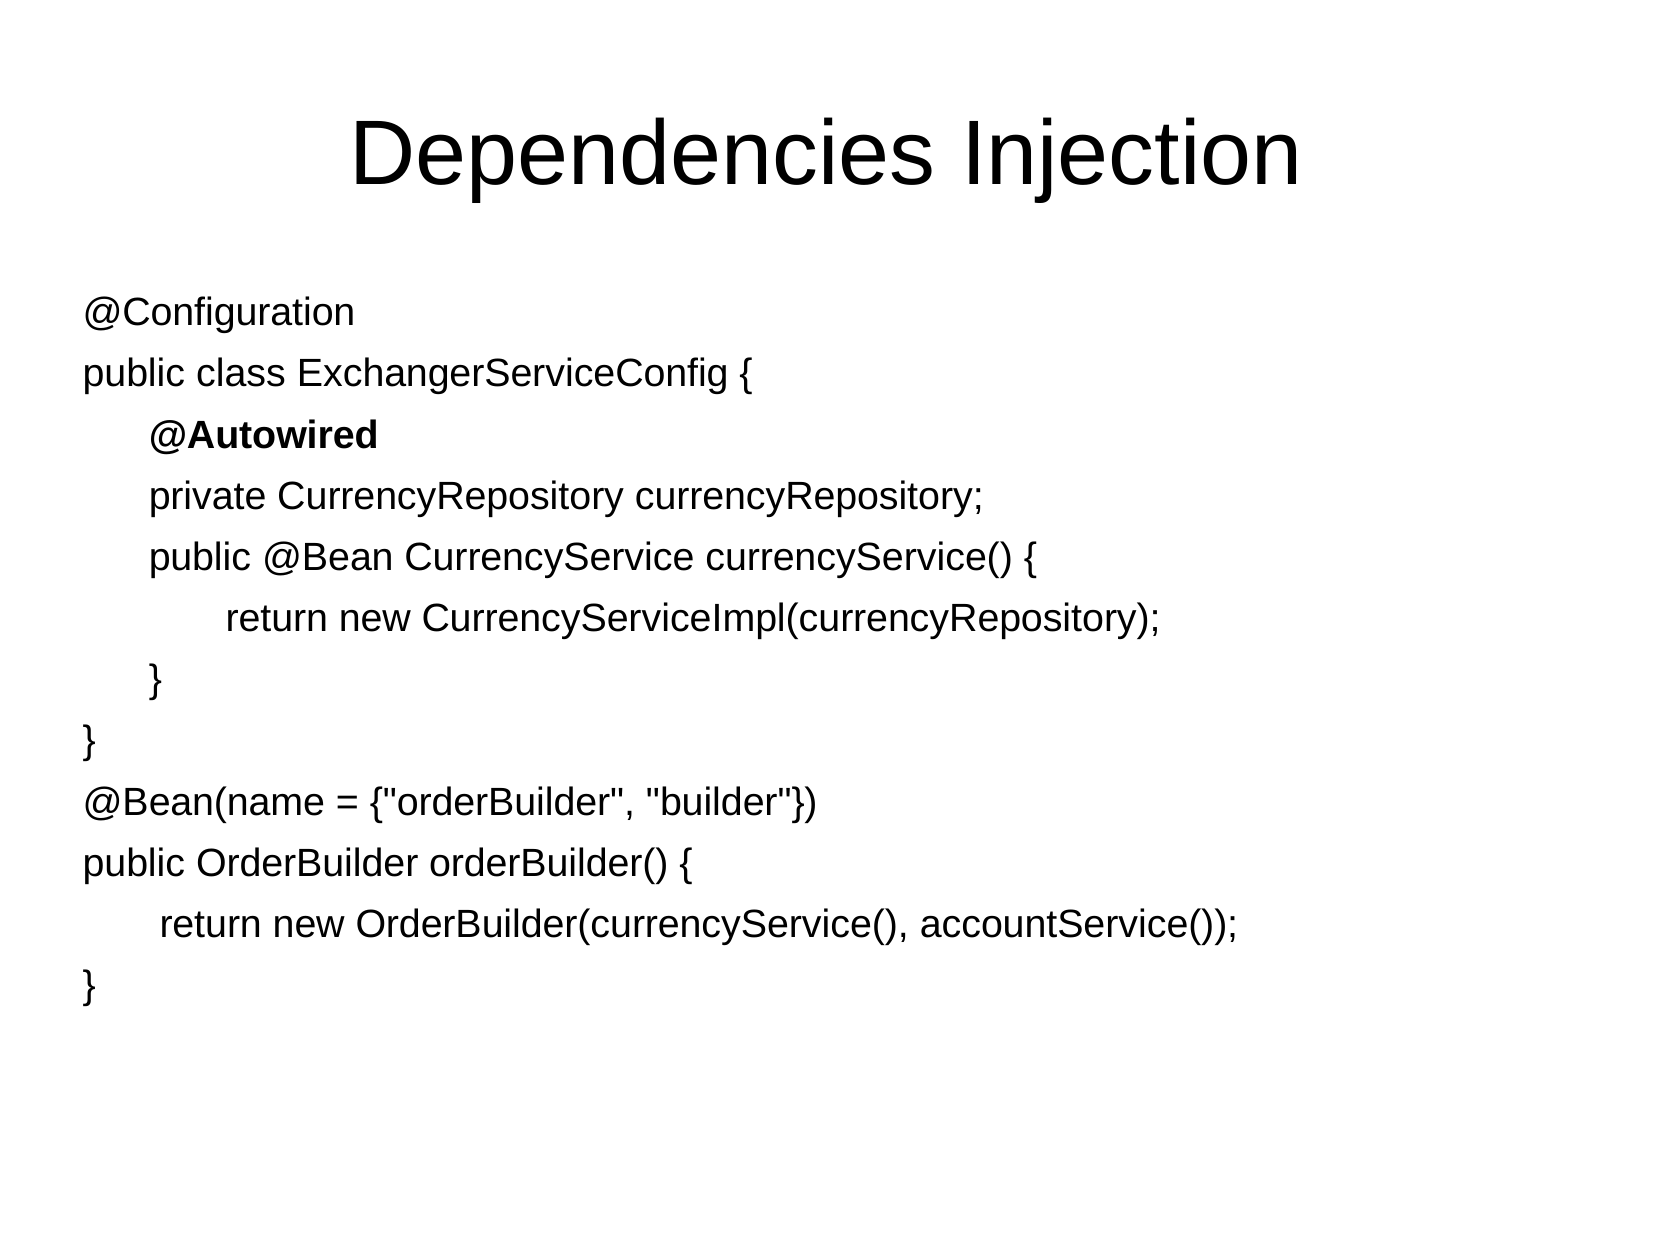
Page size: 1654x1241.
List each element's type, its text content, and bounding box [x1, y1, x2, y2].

list @Configuration public class ExchangerServiceConfig { @Autowired private CurrencyRepository currencyRepository; public @Bean CurrencyService currencyService() { return new CurrencyServiceImpl(currencyRepository); } } @Bean(name = {"orderBuilder", "builder"}) public OrderBuilder orderBuilder() { return new OrderBuilder(currencyService(), accountService()); } [82, 290, 1571, 1010]
title Dependencies Injection [82, 49, 1571, 257]
